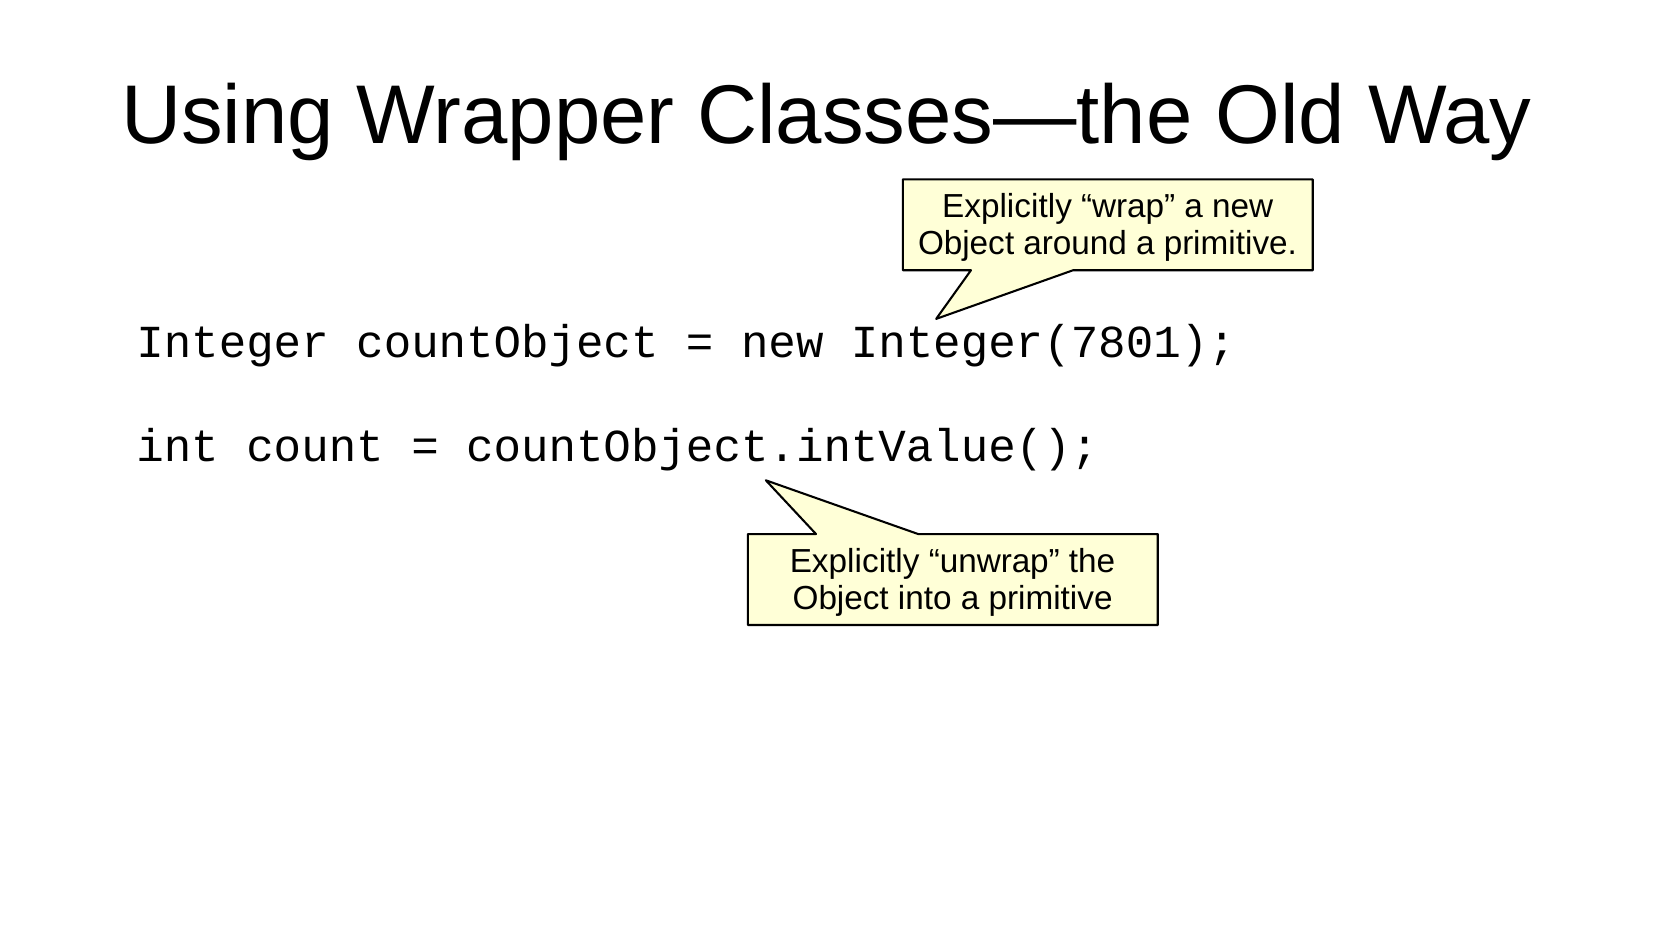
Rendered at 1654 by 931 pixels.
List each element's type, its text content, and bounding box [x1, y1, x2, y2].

text_box Integer countObject = new Integer(7801); int count = countObject.intValue(); [121, 312, 1252, 483]
text_box Explicitly “unwrap” the Object into a primitive [747, 480, 1158, 625]
title Using Wrapper Classes—the Old Way [82, 37, 1571, 193]
text_box Explicitly “wrap” a new Object around a primitive. [902, 179, 1313, 319]
